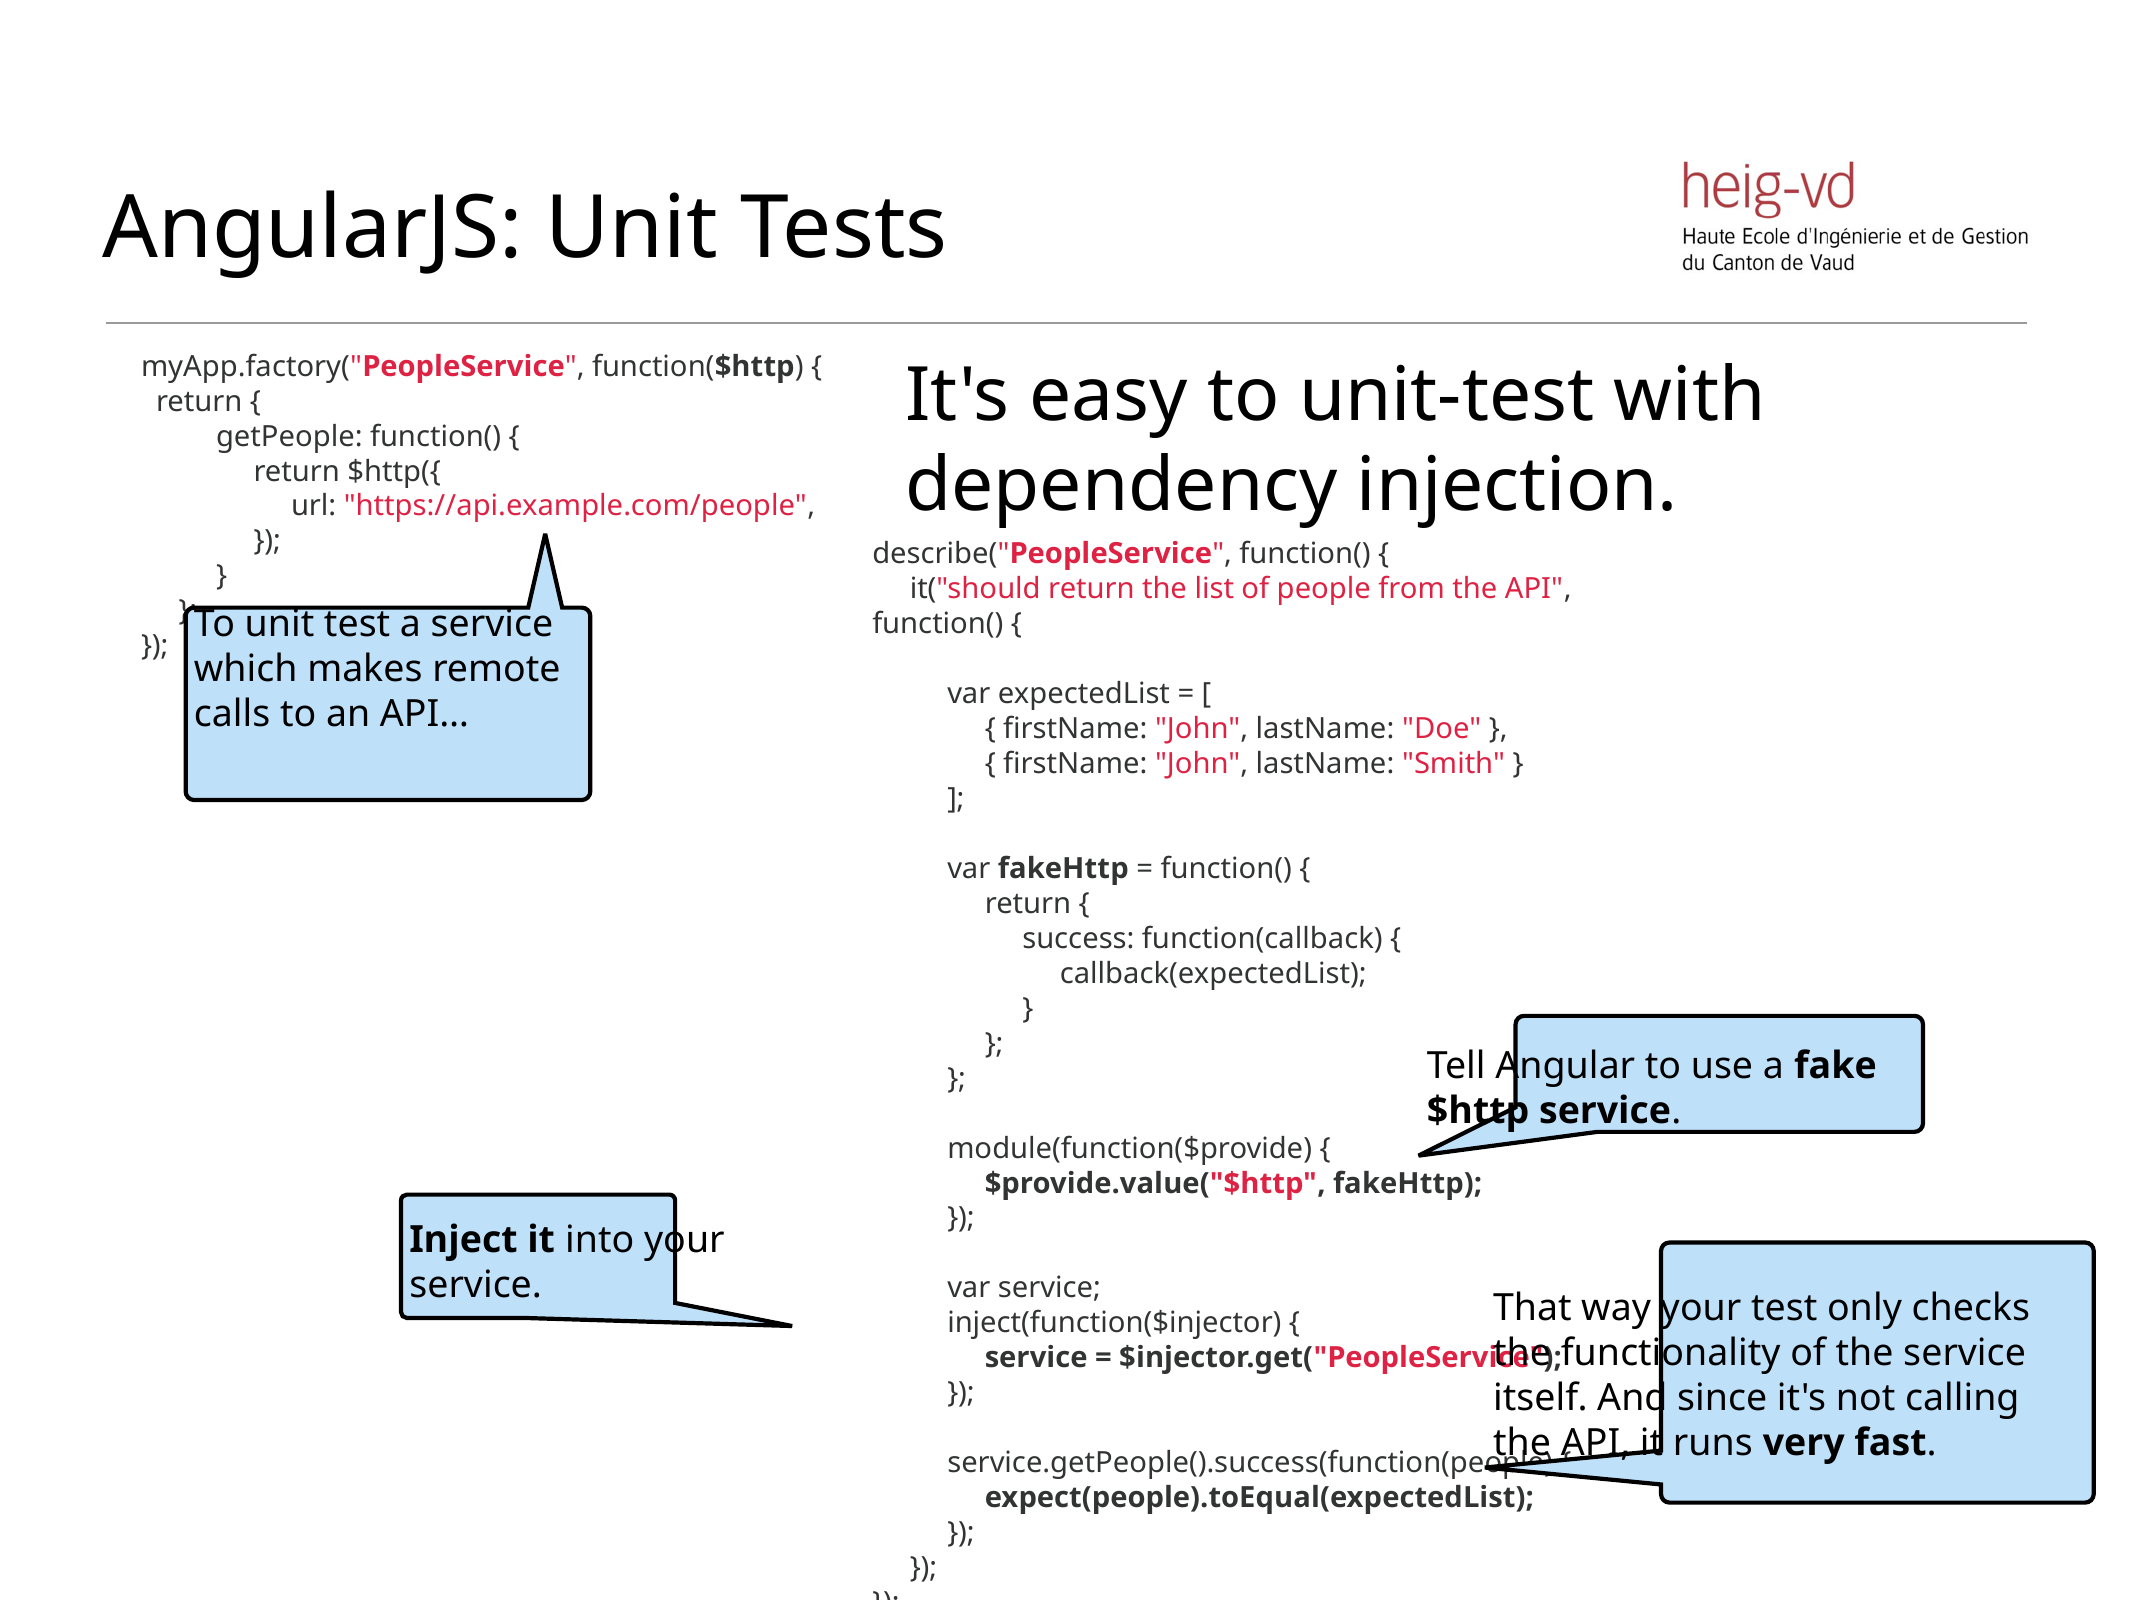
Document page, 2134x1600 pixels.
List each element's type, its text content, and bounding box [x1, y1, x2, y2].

text_box To unit test a service which makes remote calls to an API… [185, 533, 591, 801]
text_box Tell Angular to use a fake $http service. [1418, 1015, 1924, 1156]
text_box myApp.factory("PeopleService", function($http) { return { getPeople: function() { return $http({ url: "https://api.example.com/people", }); } }; }); [132, 338, 831, 670]
text_box That way your test only checks the functionality of the service itself. And since it's not calling the API, it runs very fast. [1484, 1242, 2094, 1503]
title AngularJS: Unit Tests [93, 54, 2040, 284]
text_box Inject it into your service. [401, 1194, 793, 1327]
text_box describe("PeopleService", function() { it("should return the list of people from the API", function() { var expectedList = [ { firstName: "John", lastName: "Doe" }, { firstName: "John", lastName: "Smith" } ]; var fakeHttp = function() { return { success: function(callback) { callback(expectedList); } }; }; module(function($provide) { $provide.value("$http", fakeHttp); }); var service; inject(function($injector) { service = $injector.get("PeopleService"); }); service.getPeople().success(function(people) { expect(people).toEqual(expectedList); }); }); }); [863, 543, 1700, 1600]
text_box It's easy to unit-test with dependency injection. [897, 337, 1978, 534]
